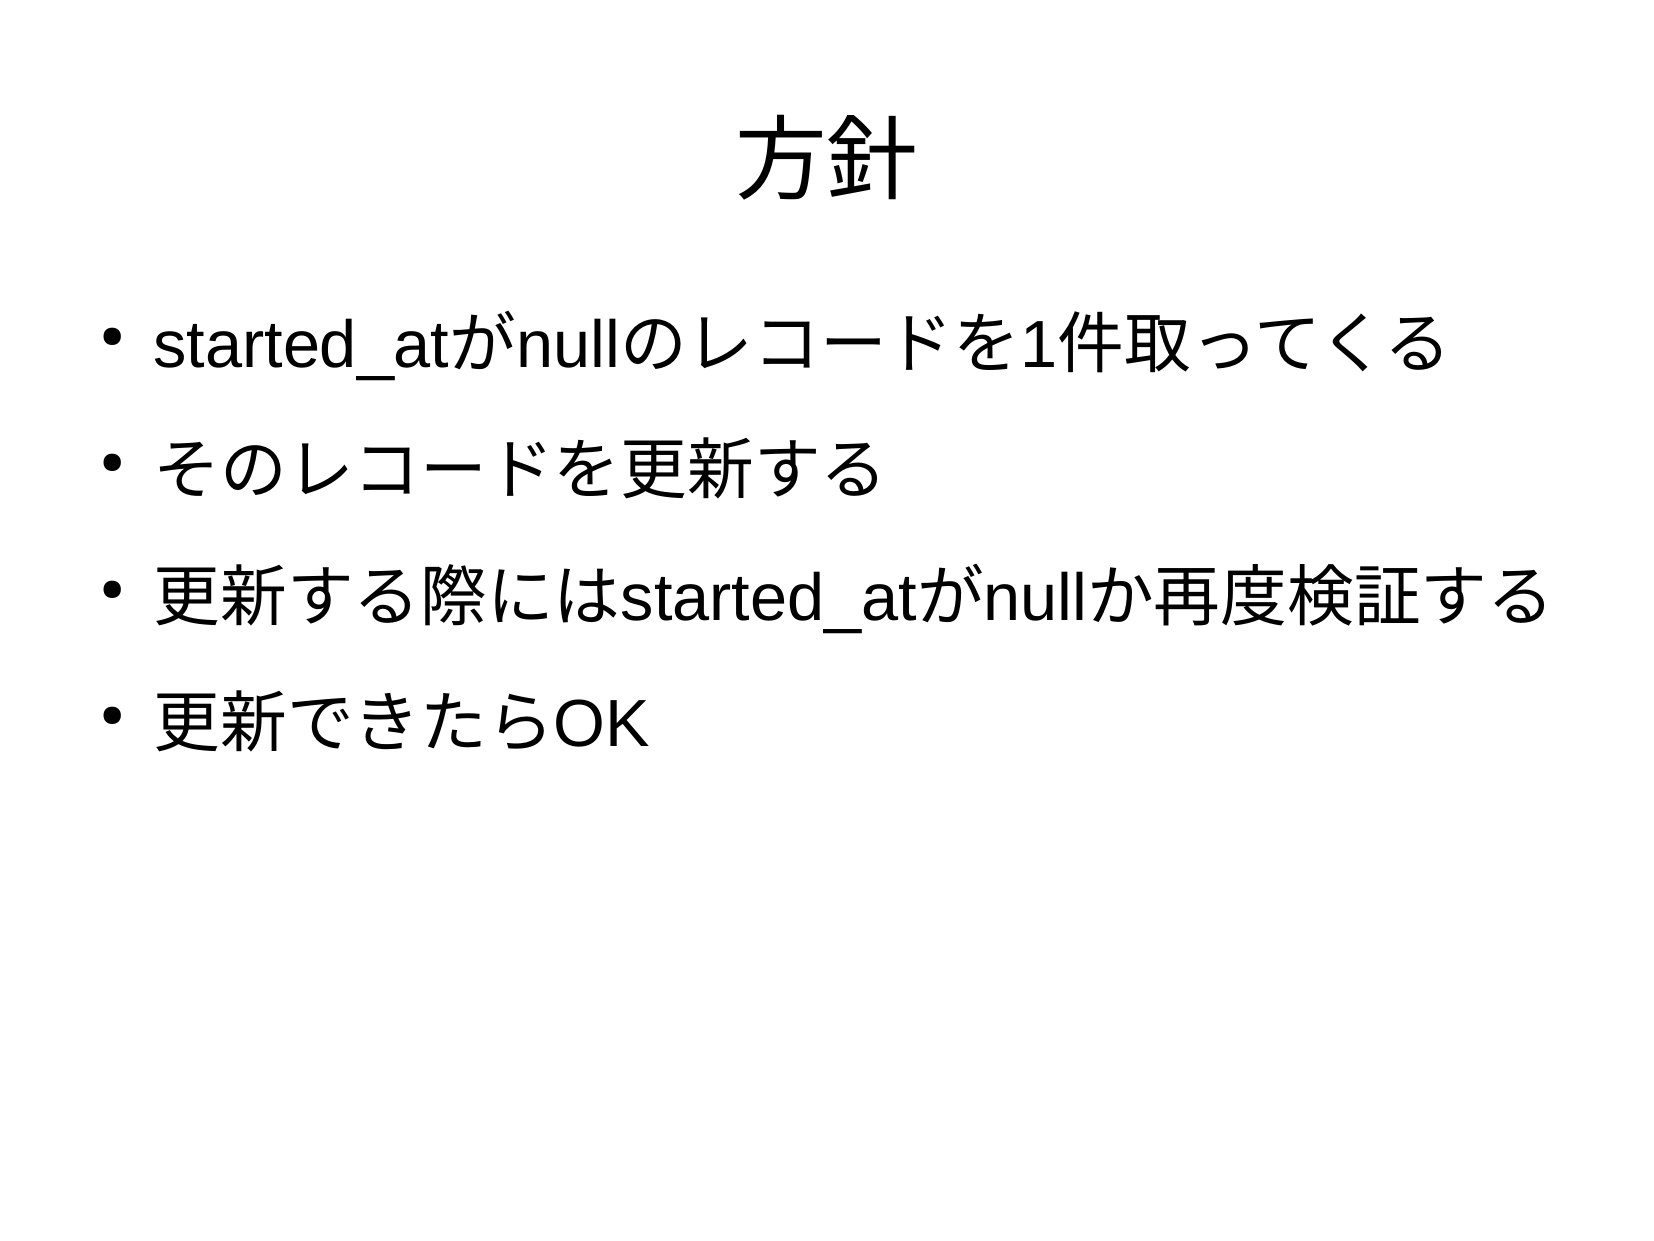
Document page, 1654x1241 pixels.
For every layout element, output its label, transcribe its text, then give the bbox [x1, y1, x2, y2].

list started_atがnullのレコードを1件取ってくる そのレコードを更新する 更新する際にはstarted_atがnullか再度検証する 更新できたらOK [82, 290, 1571, 1010]
title 方針 [82, 49, 1571, 257]
